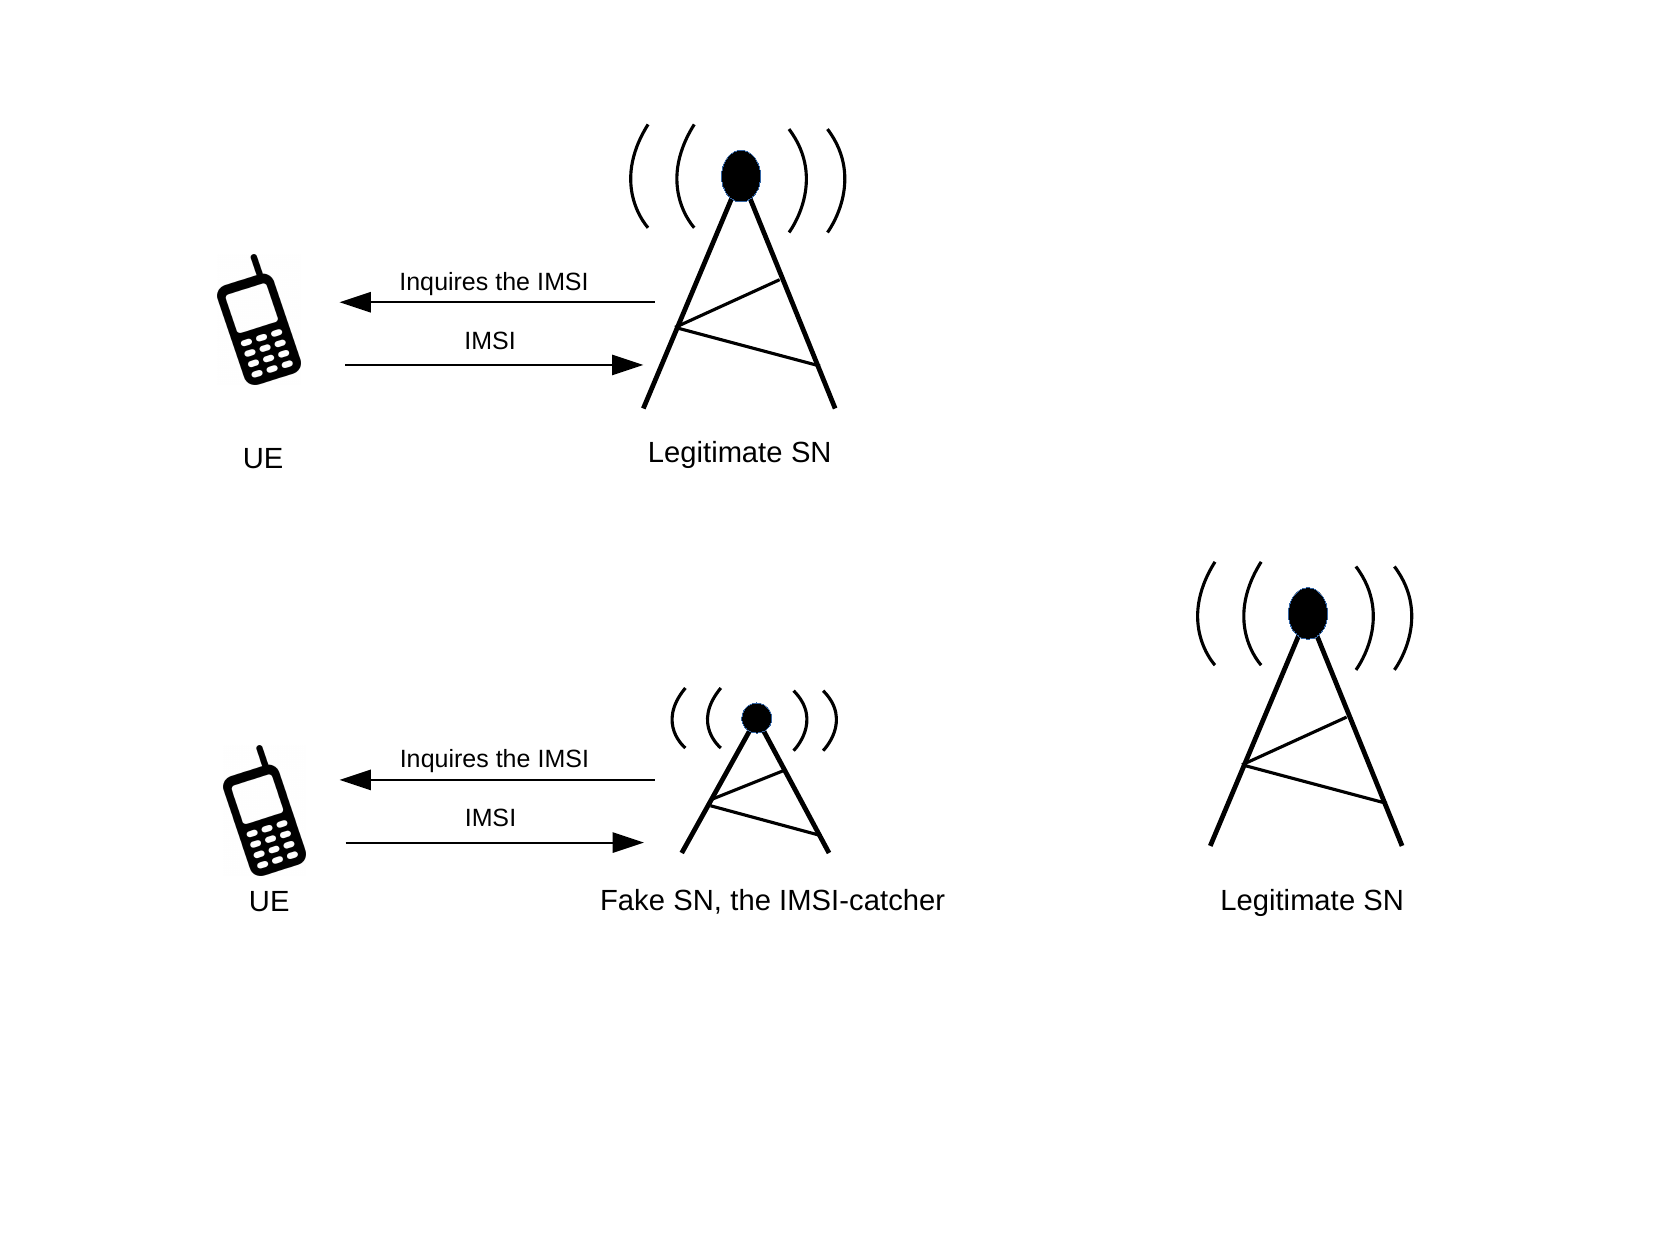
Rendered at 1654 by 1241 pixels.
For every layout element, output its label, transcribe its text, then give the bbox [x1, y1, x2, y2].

text_box [741, 702, 772, 734]
text_box Fake SN, the IMSI-catcher [585, 876, 976, 925]
text_box Legitimate SN [633, 428, 859, 476]
picture [217, 254, 301, 385]
text_box IMSI [450, 796, 537, 842]
text_box Legitimate SN [1205, 876, 1430, 925]
picture [223, 745, 306, 876]
text_box IMSI [449, 319, 536, 365]
text_box [721, 150, 761, 202]
text_box [1288, 587, 1328, 640]
text_box Inquires the IMSI [384, 259, 608, 301]
text_box UE [234, 877, 325, 926]
text_box UE [228, 435, 319, 483]
text_box Inquires the IMSI [385, 737, 609, 783]
